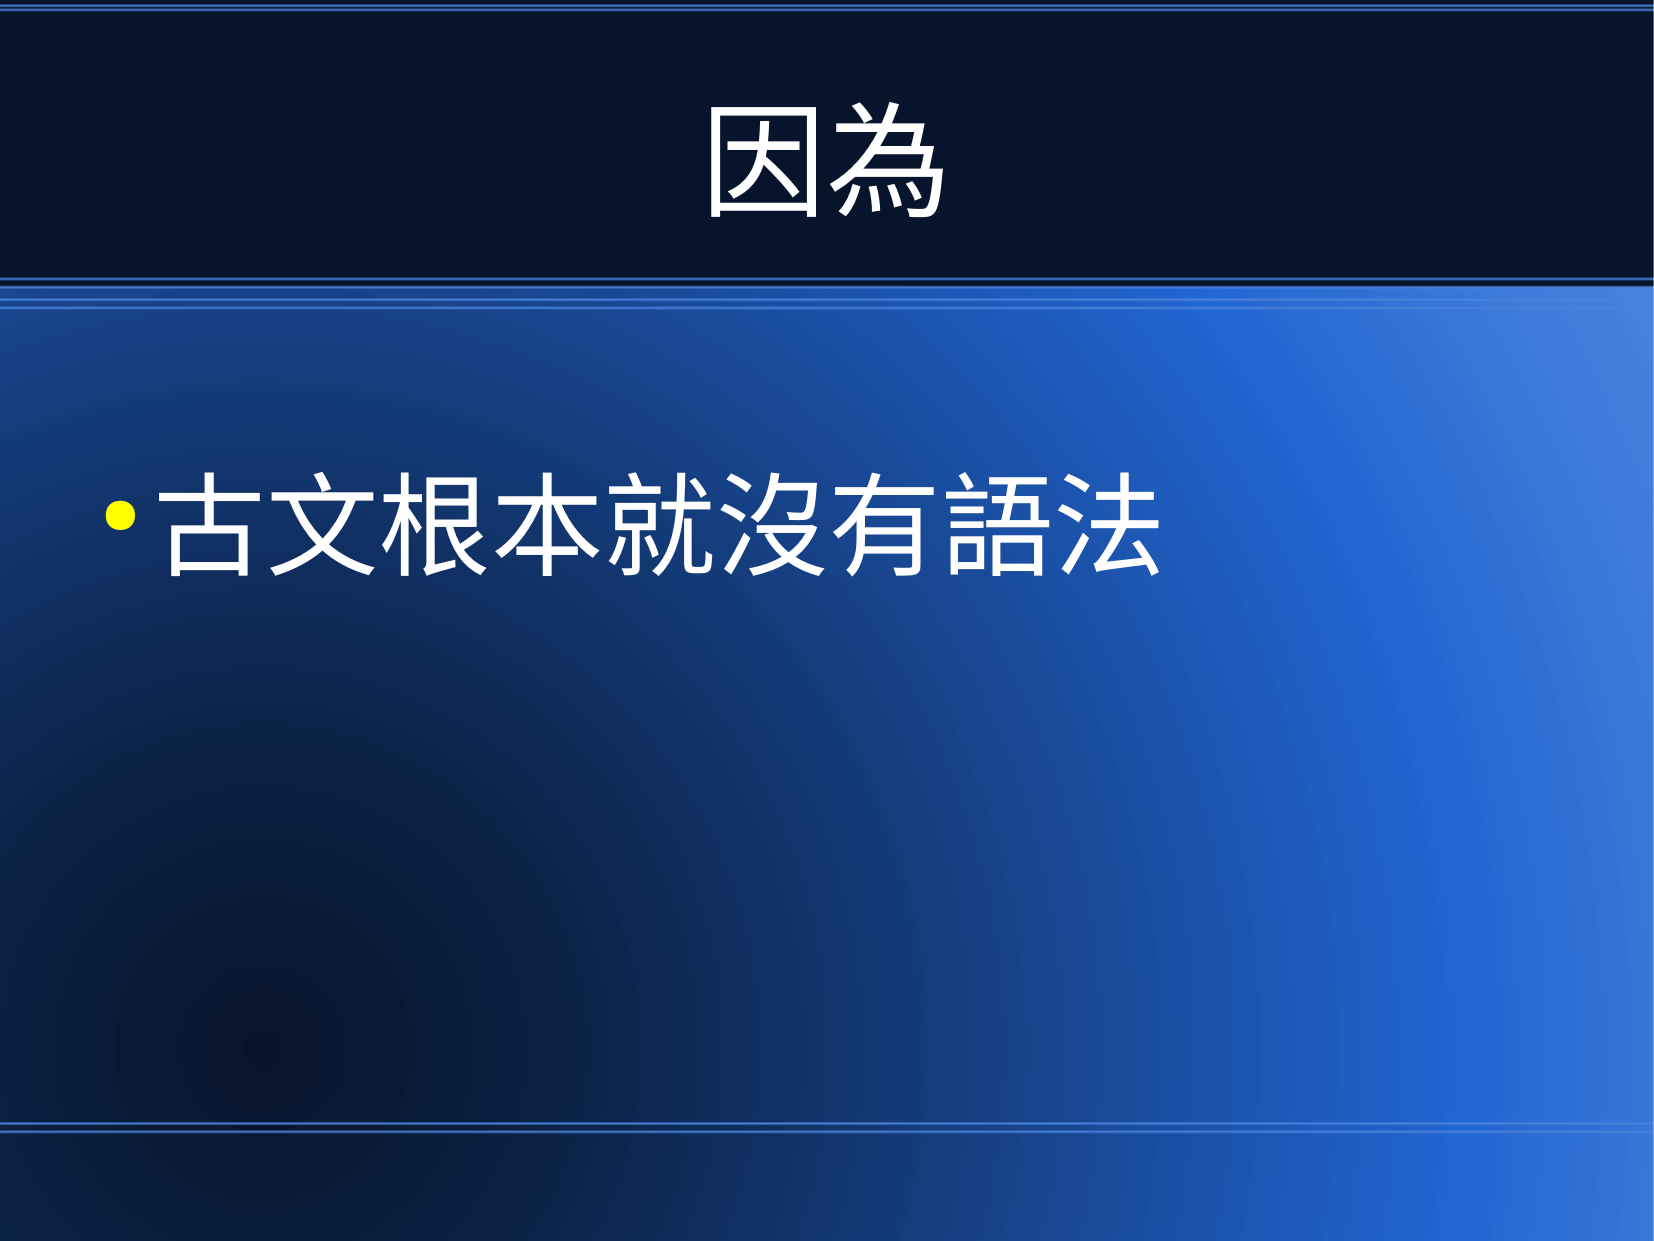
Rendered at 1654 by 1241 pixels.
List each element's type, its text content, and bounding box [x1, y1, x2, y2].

list 古文根本就沒有語法 [82, 355, 1571, 1241]
title 因為 [82, 49, 1571, 257]
picture [0, 0, 1654, 1241]
